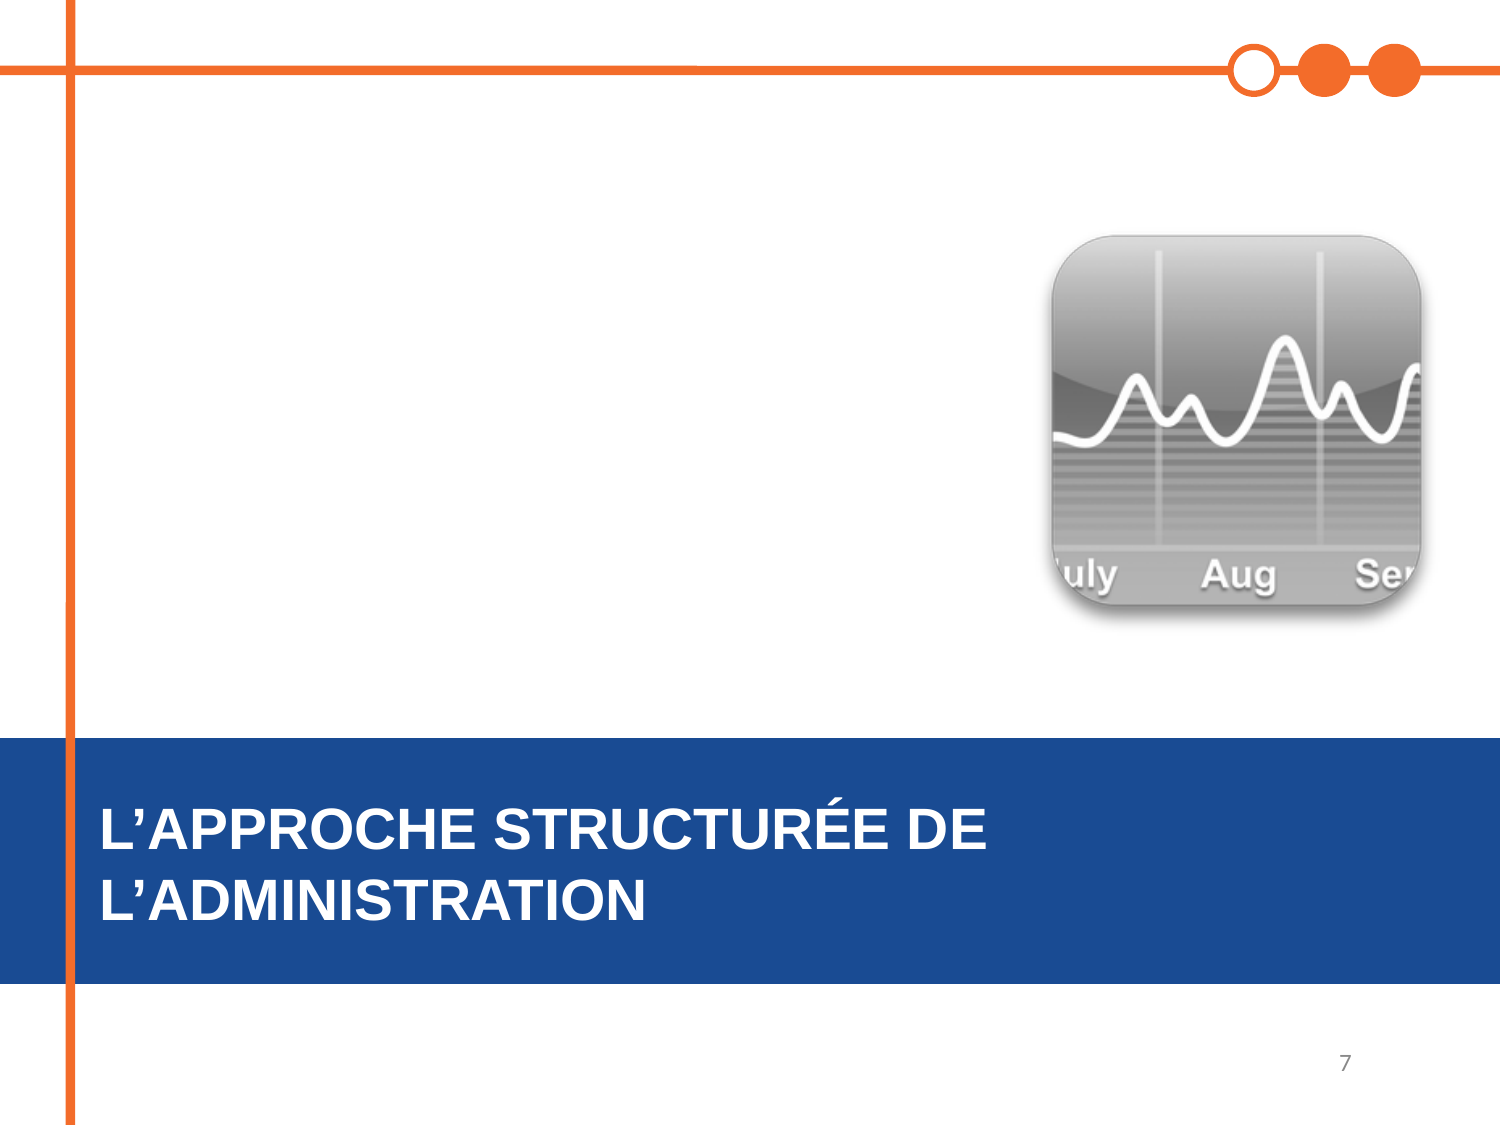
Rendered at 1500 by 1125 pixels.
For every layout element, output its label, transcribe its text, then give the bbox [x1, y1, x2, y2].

title L’approche structurée de l’administration [84, 750, 1360, 974]
text_box 7 [1324, 1031, 1472, 1092]
